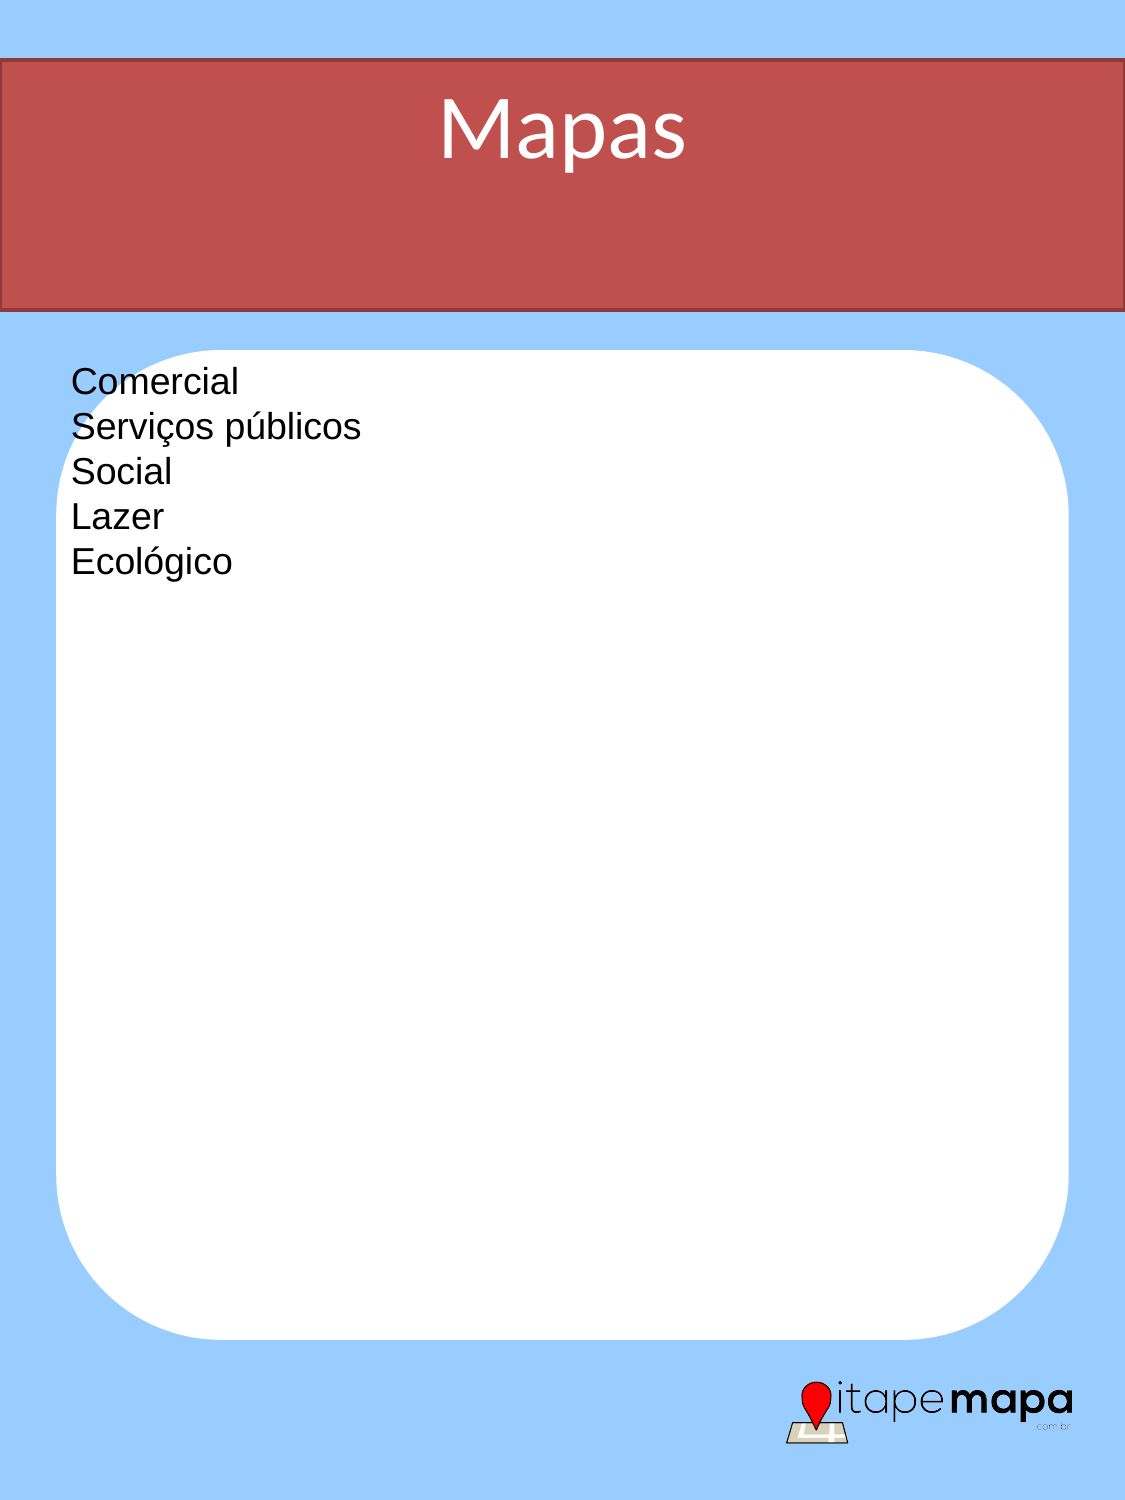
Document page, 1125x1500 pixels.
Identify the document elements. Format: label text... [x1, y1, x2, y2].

text_box Comercial Serviços públicos Social Lazer Ecológico [56, 349, 1069, 1340]
picture [750, 1272, 1125, 1500]
text_box Mapas [56, 59, 1069, 310]
